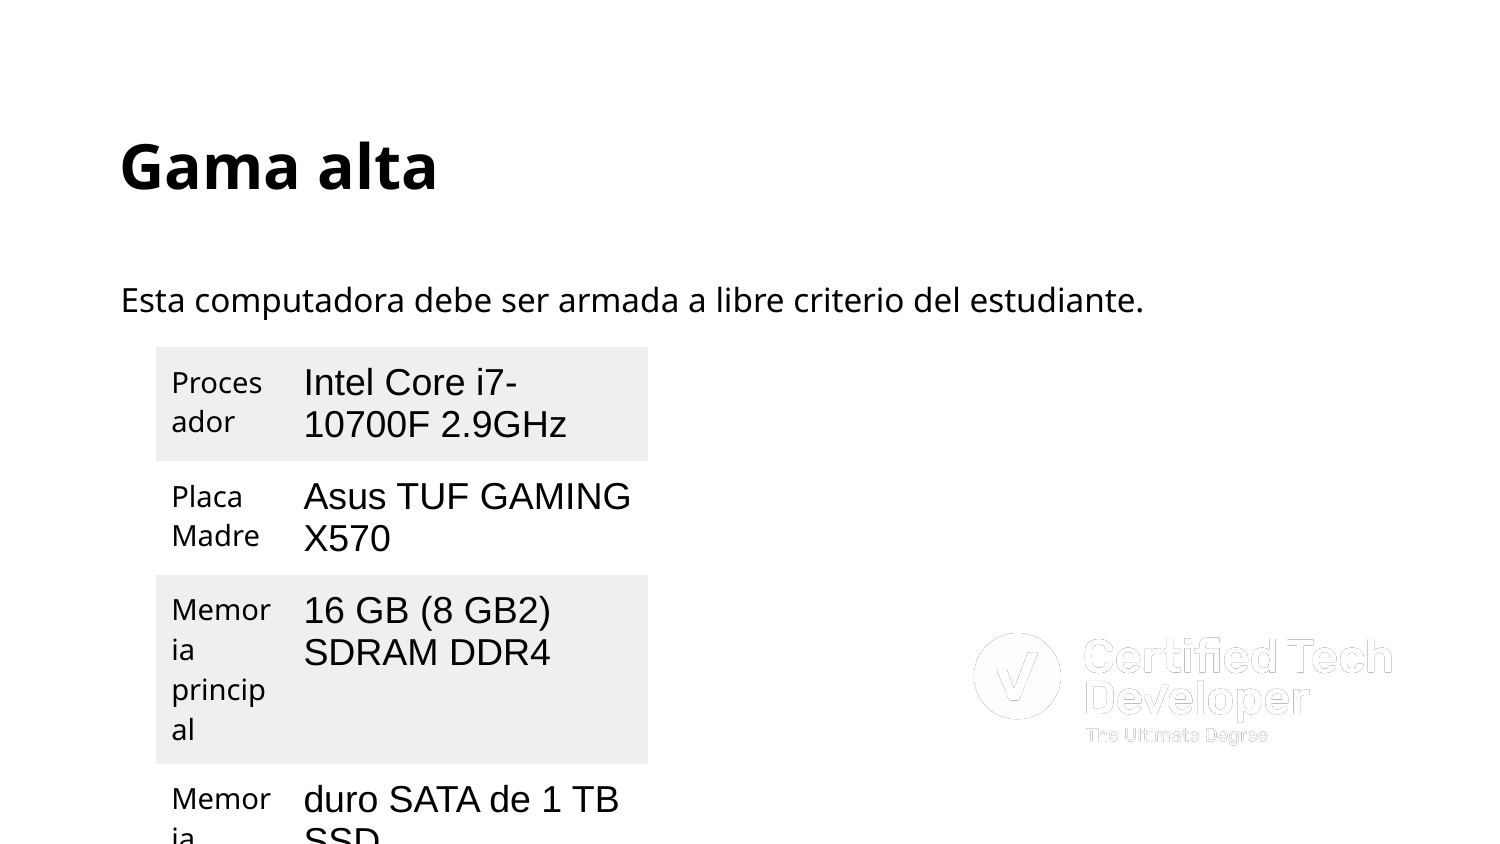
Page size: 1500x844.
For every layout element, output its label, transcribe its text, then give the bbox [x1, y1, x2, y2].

table_cell duro SATA de 1 TB SSD [289, 764, 648, 844]
table_header Intel Core i7-10700F 2.9GHz [289, 347, 648, 461]
table_cell Asus TUF GAMING X570 [289, 461, 648, 575]
text_box Gama alta [105, 99, 1366, 240]
picture [966, 594, 1405, 778]
table_cell Memoria principal [156, 575, 289, 764]
table_cell 16 GB (8 GB2) SDRAM DDR4 [289, 575, 648, 764]
table_cell Placa Madre [156, 461, 289, 575]
table_cell Memoria secundaria [156, 764, 289, 844]
text_box Esta computadora debe ser armada a libre criterio del estudiante. [105, 251, 1430, 297]
table_header Procesador [156, 347, 289, 461]
